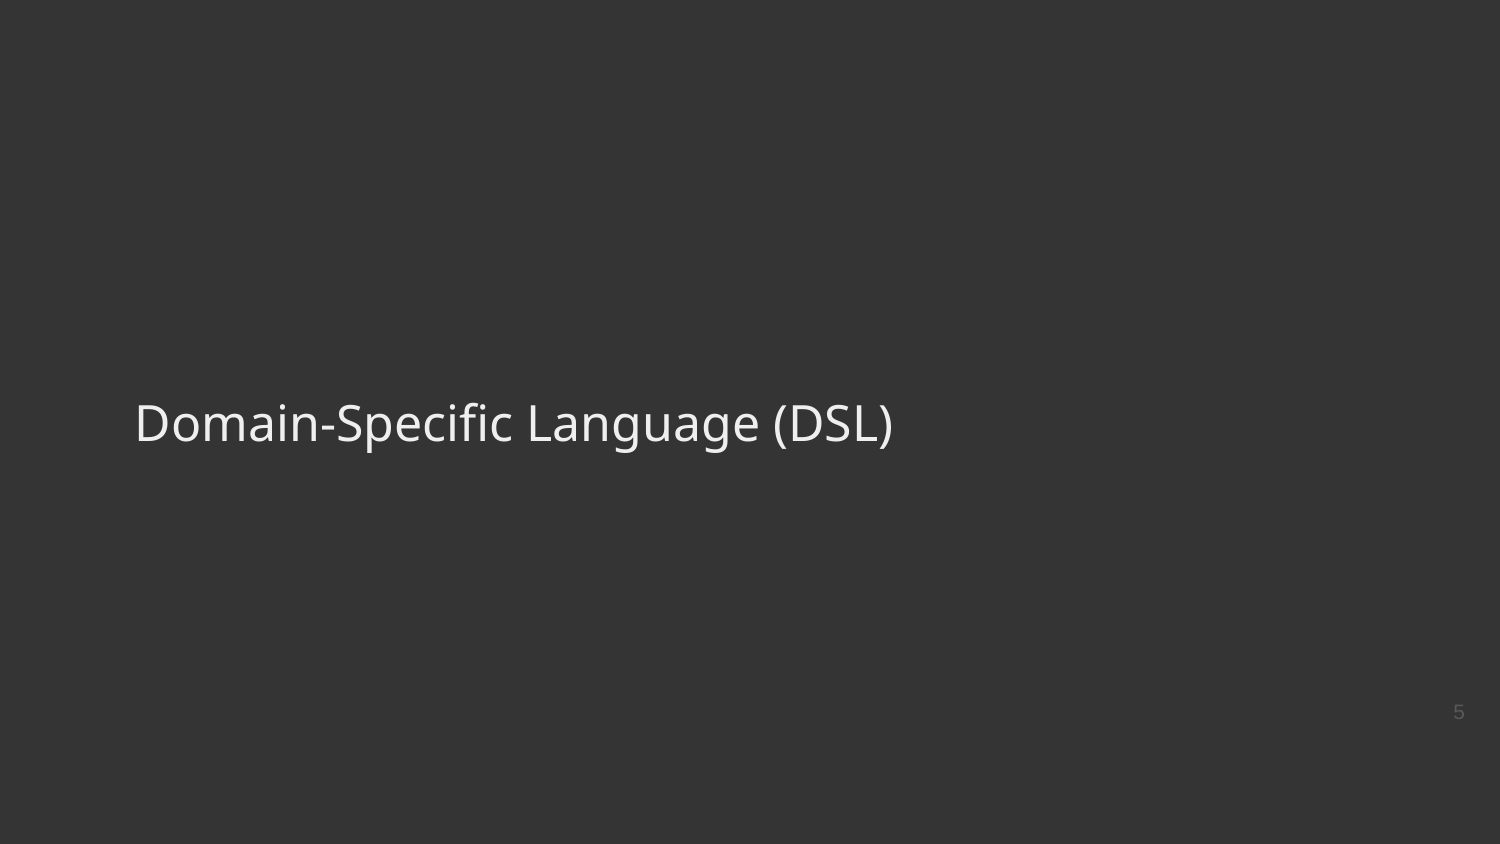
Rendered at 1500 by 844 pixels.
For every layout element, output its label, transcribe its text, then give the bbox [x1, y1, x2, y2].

text_box Domain-Specific Language (DSL) [119, 376, 1381, 467]
slide_number <number> [1389, 679, 1480, 744]
